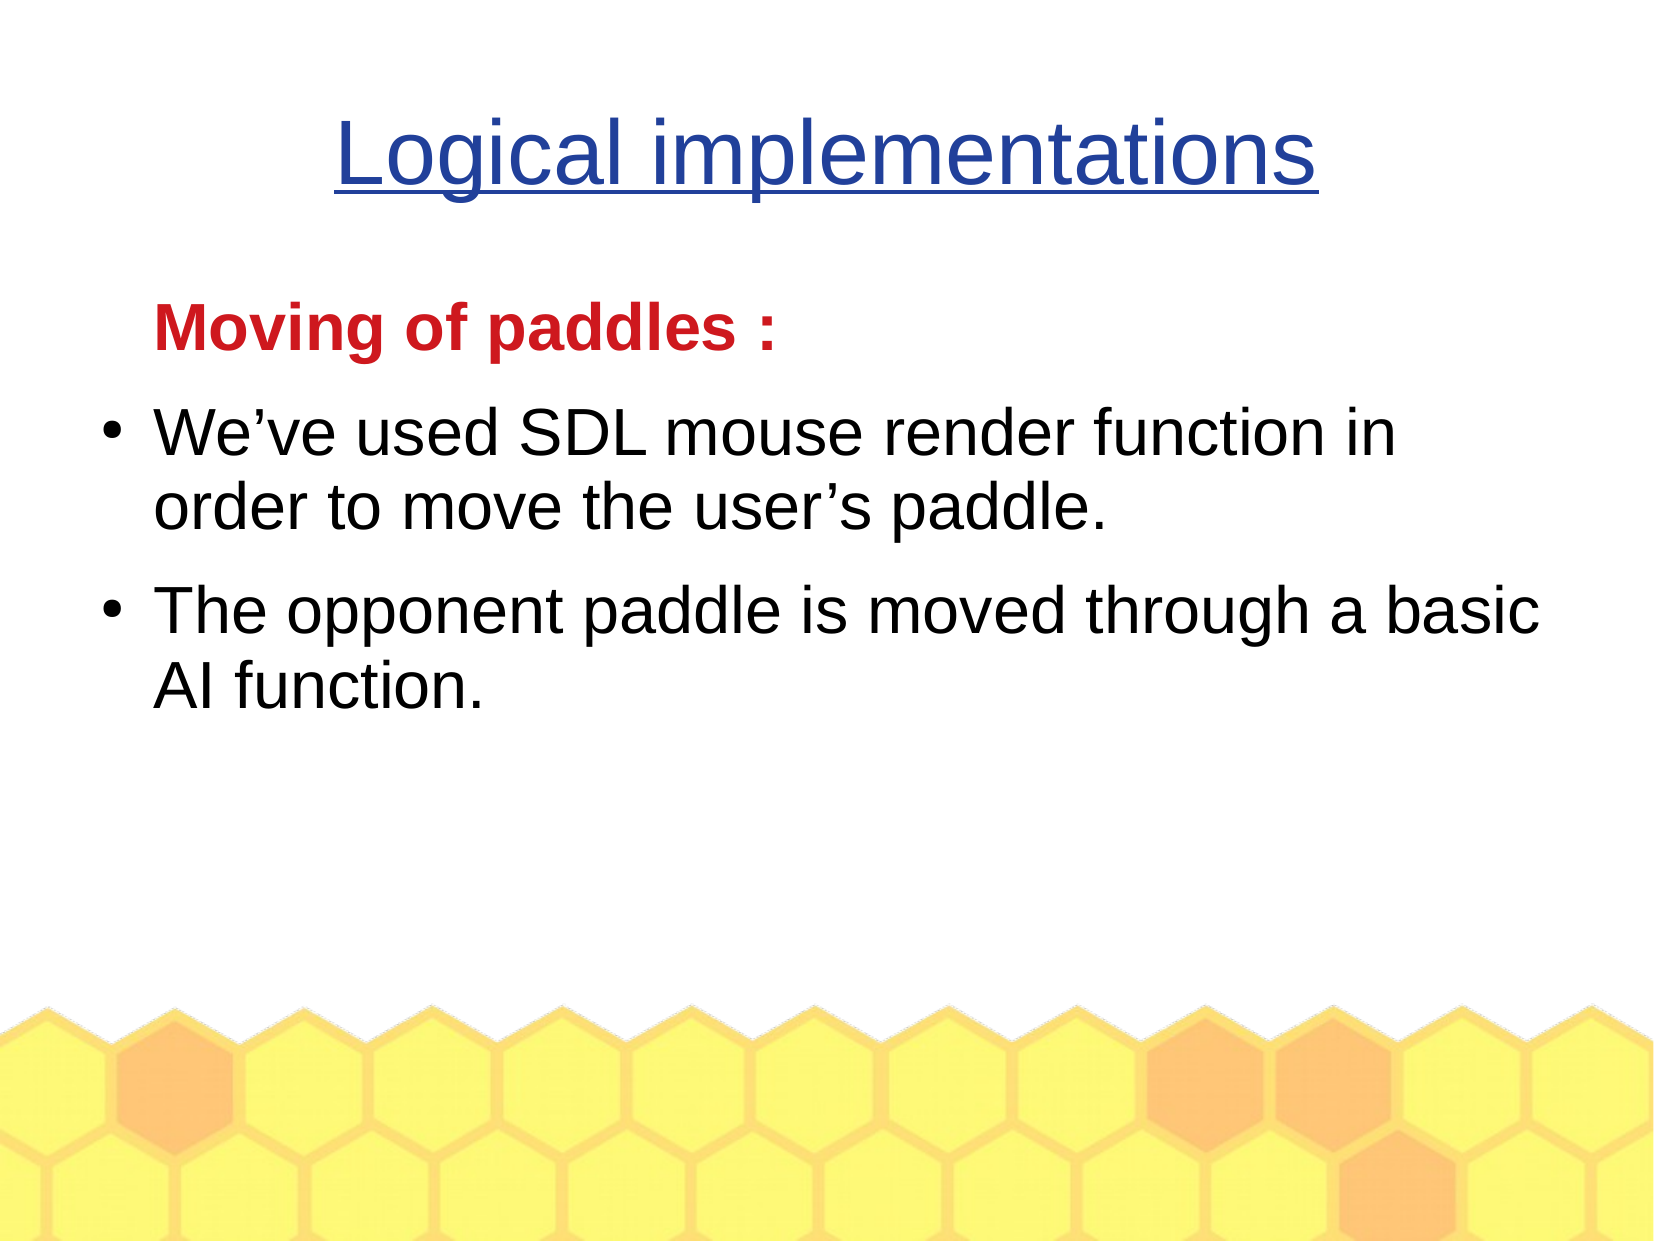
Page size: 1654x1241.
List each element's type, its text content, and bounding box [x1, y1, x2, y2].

list Moving of paddles : We’ve used SDL mouse render function in order to move the user’s paddle. The opponent paddle is moved through a basic AI function. [82, 290, 1571, 1010]
title Logical implementations [82, 49, 1571, 257]
picture [0, 1001, 1654, 1241]
